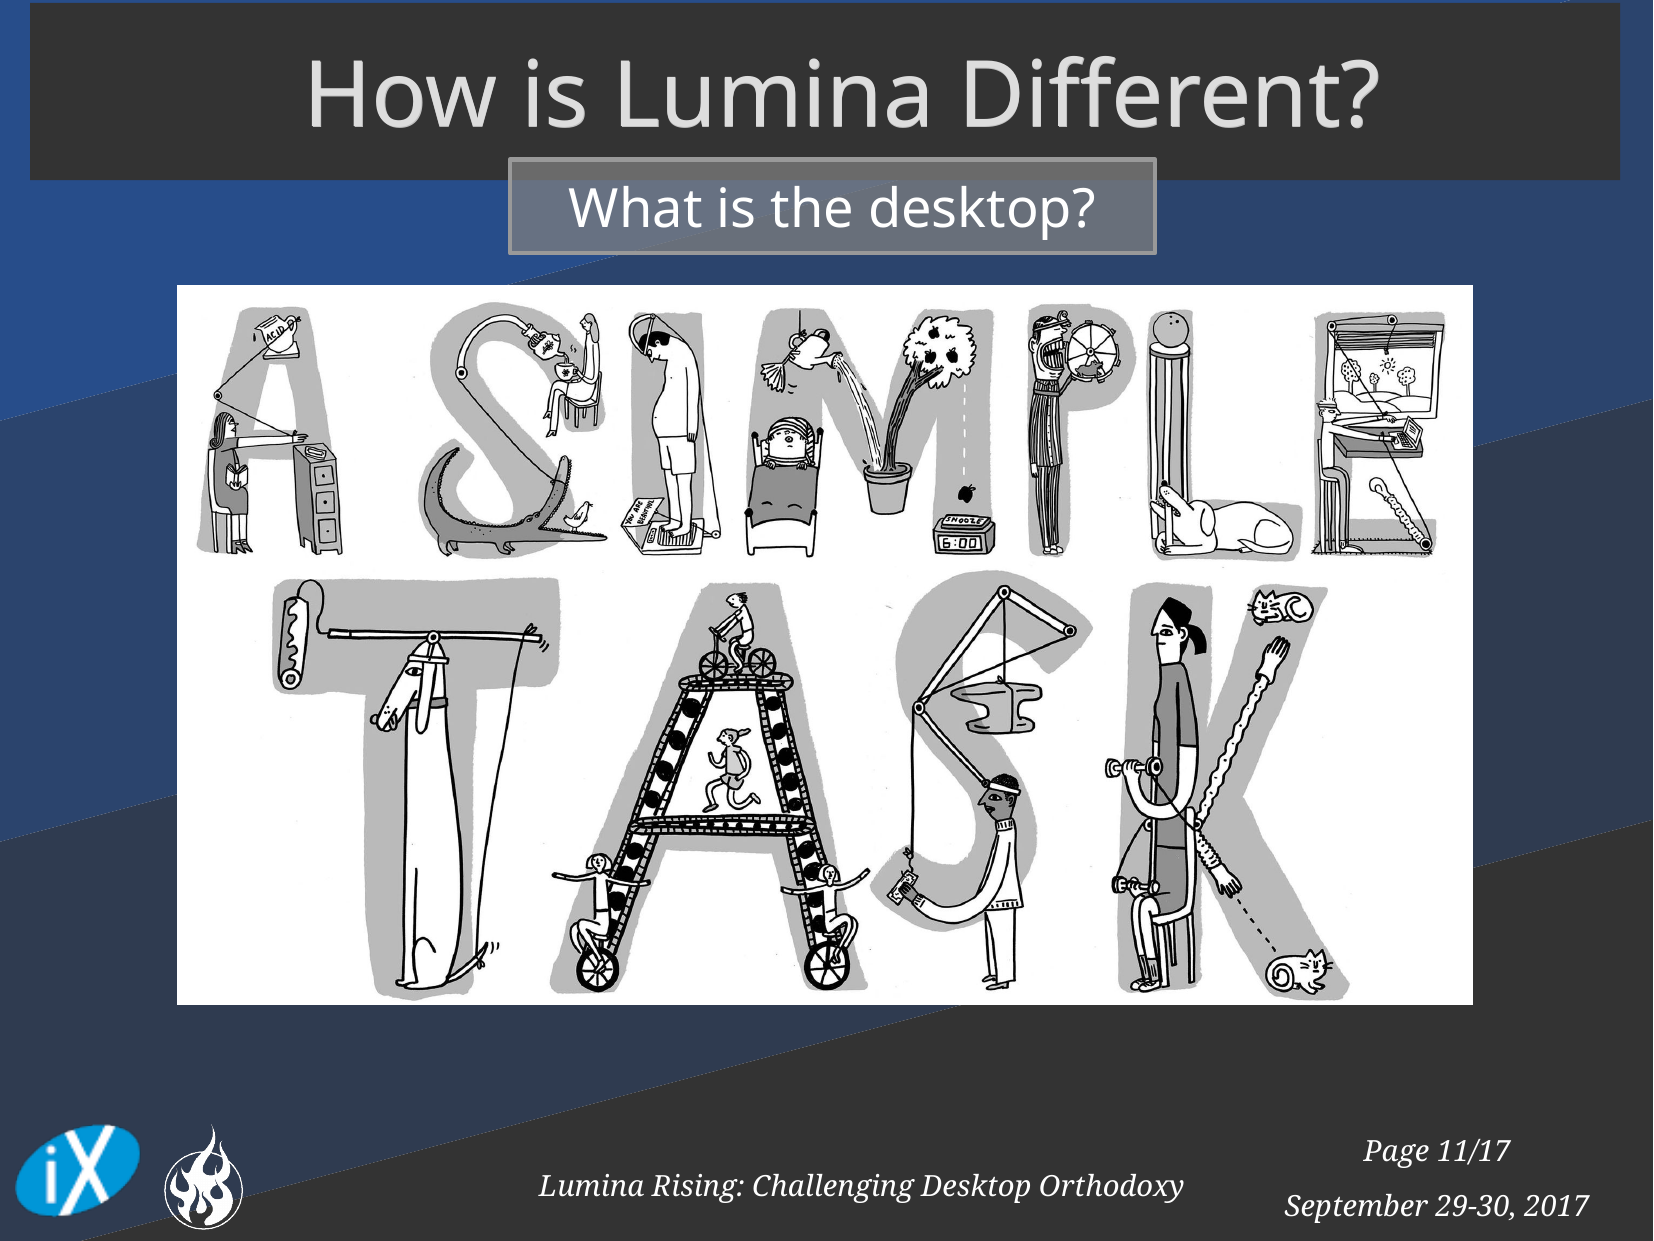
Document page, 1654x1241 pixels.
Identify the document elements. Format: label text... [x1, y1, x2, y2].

picture [46, 1145, 56, 1155]
picture [150, 1124, 256, 1230]
picture [15, 1124, 145, 1223]
title How is Lumina Different? [30, 2, 1621, 181]
picture [46, 1160, 56, 1203]
text_box What is the desktop? [510, 159, 1156, 253]
picture [177, 285, 1473, 1006]
